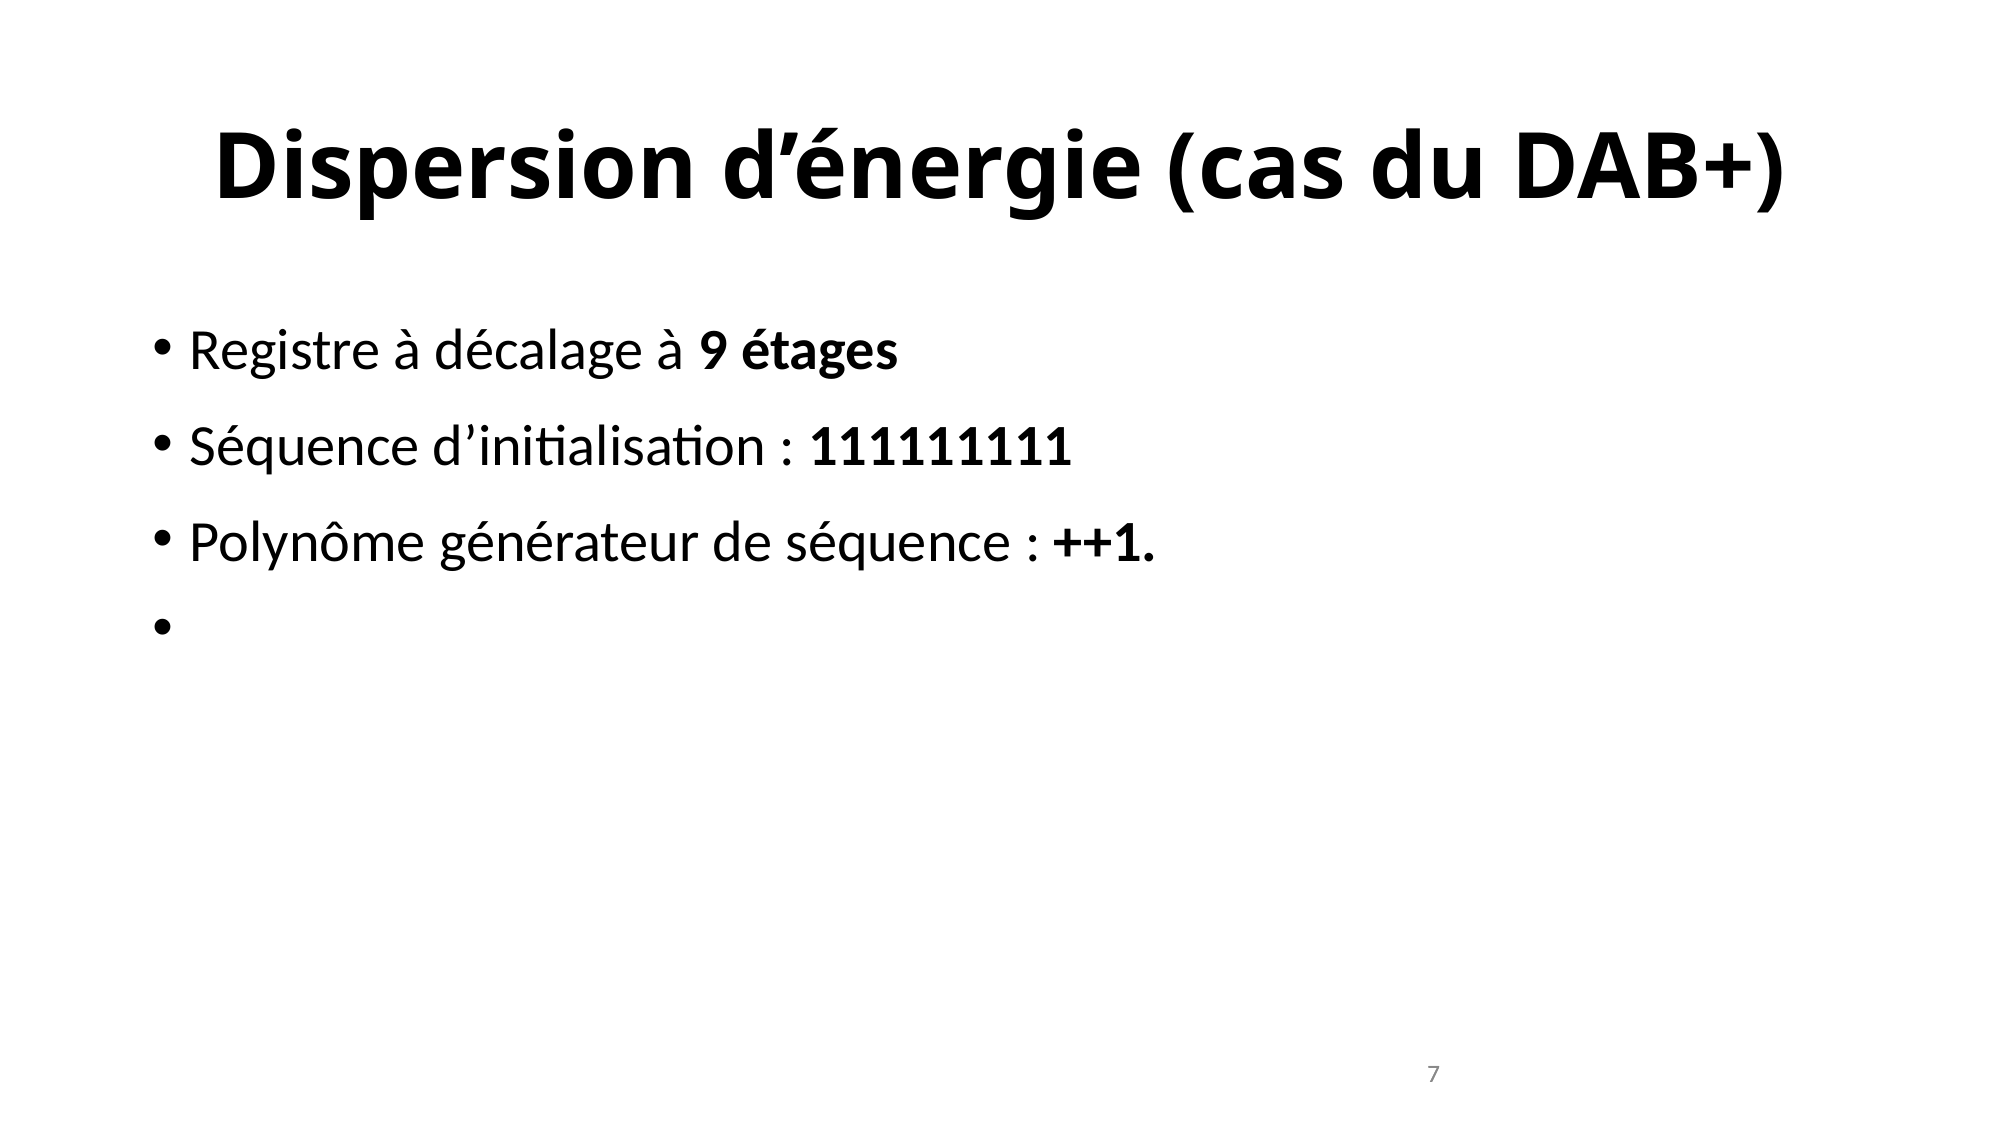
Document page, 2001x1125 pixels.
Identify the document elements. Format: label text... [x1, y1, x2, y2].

title Dispersion d’énergie (cas du DAB+) [137, 59, 1863, 278]
list Registre à décalage à 9 étages Séquence d’initialisation : 111111111 Polynôme générateur de séquence : ++1. [137, 299, 1863, 1014]
text_box [1412, 1042, 1863, 1103]
